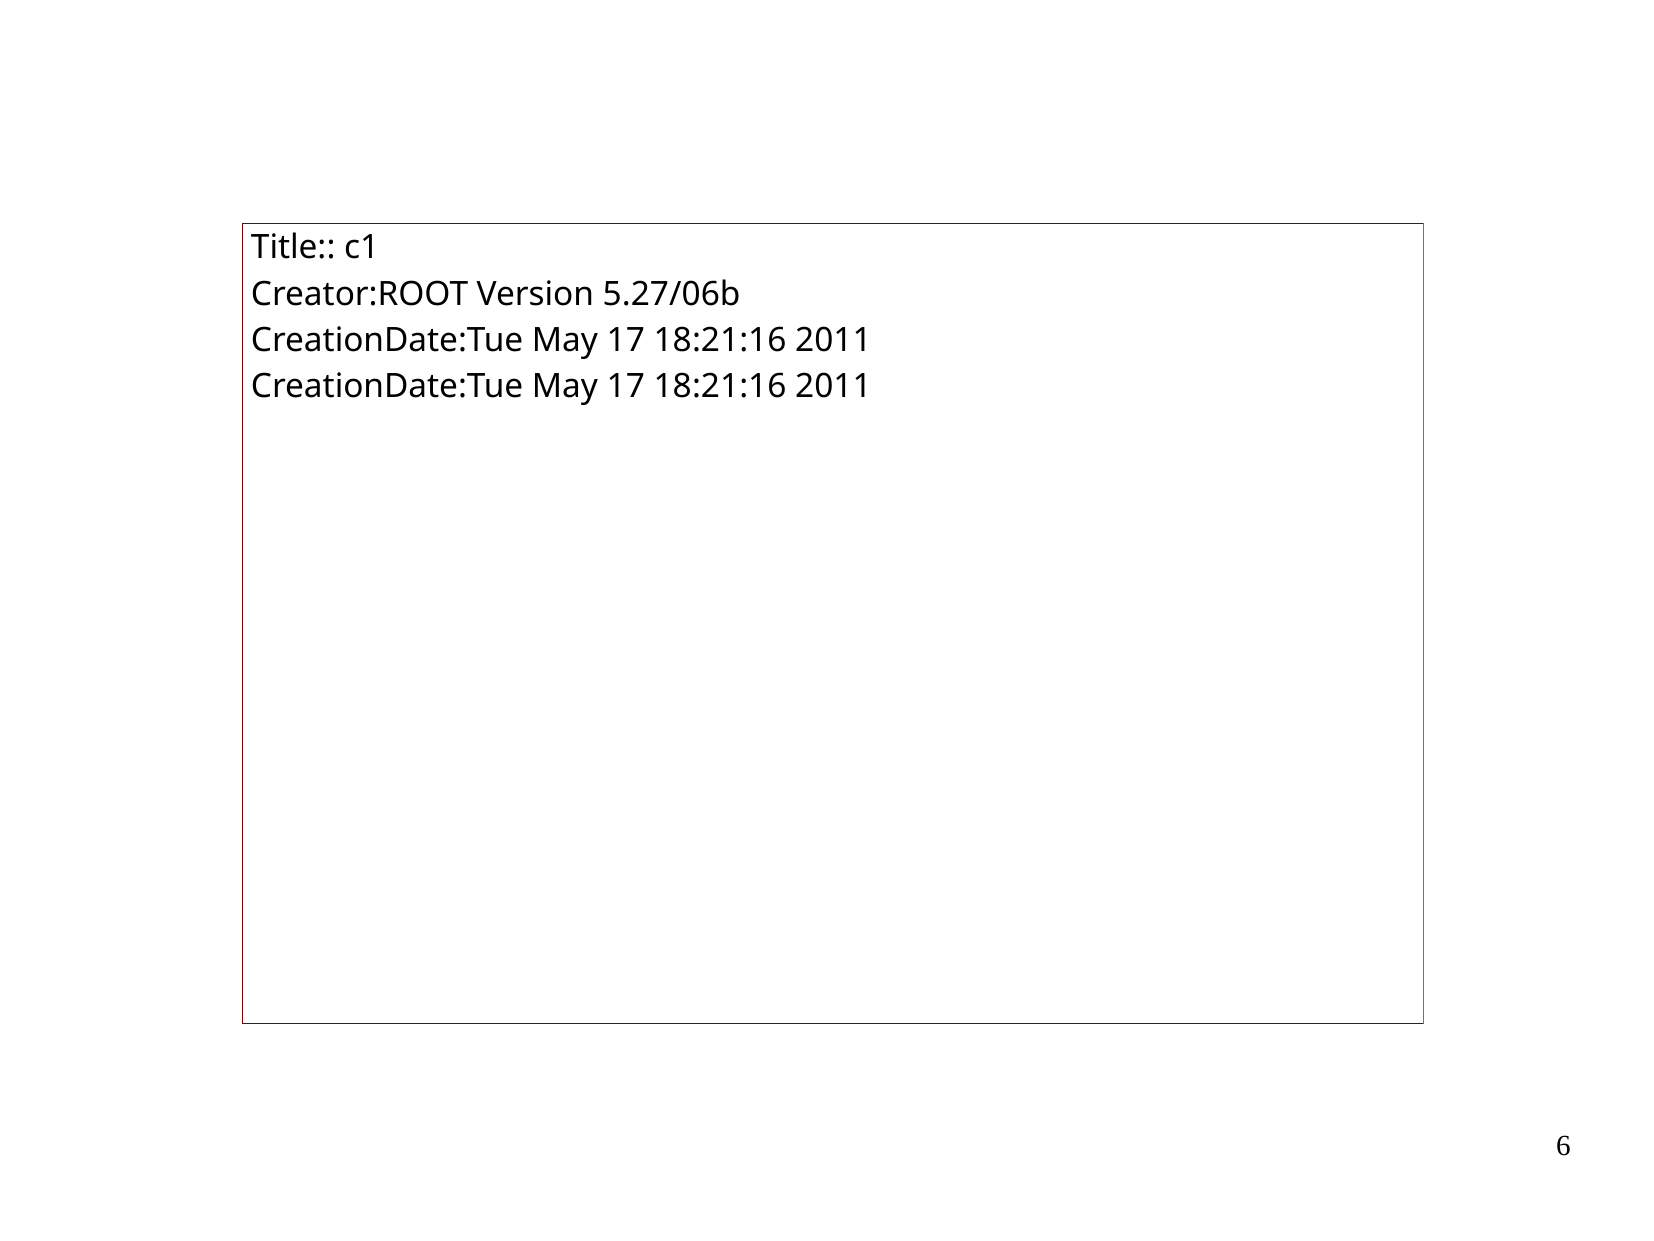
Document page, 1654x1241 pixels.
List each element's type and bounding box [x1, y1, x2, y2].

picture [240, 221, 1424, 1024]
